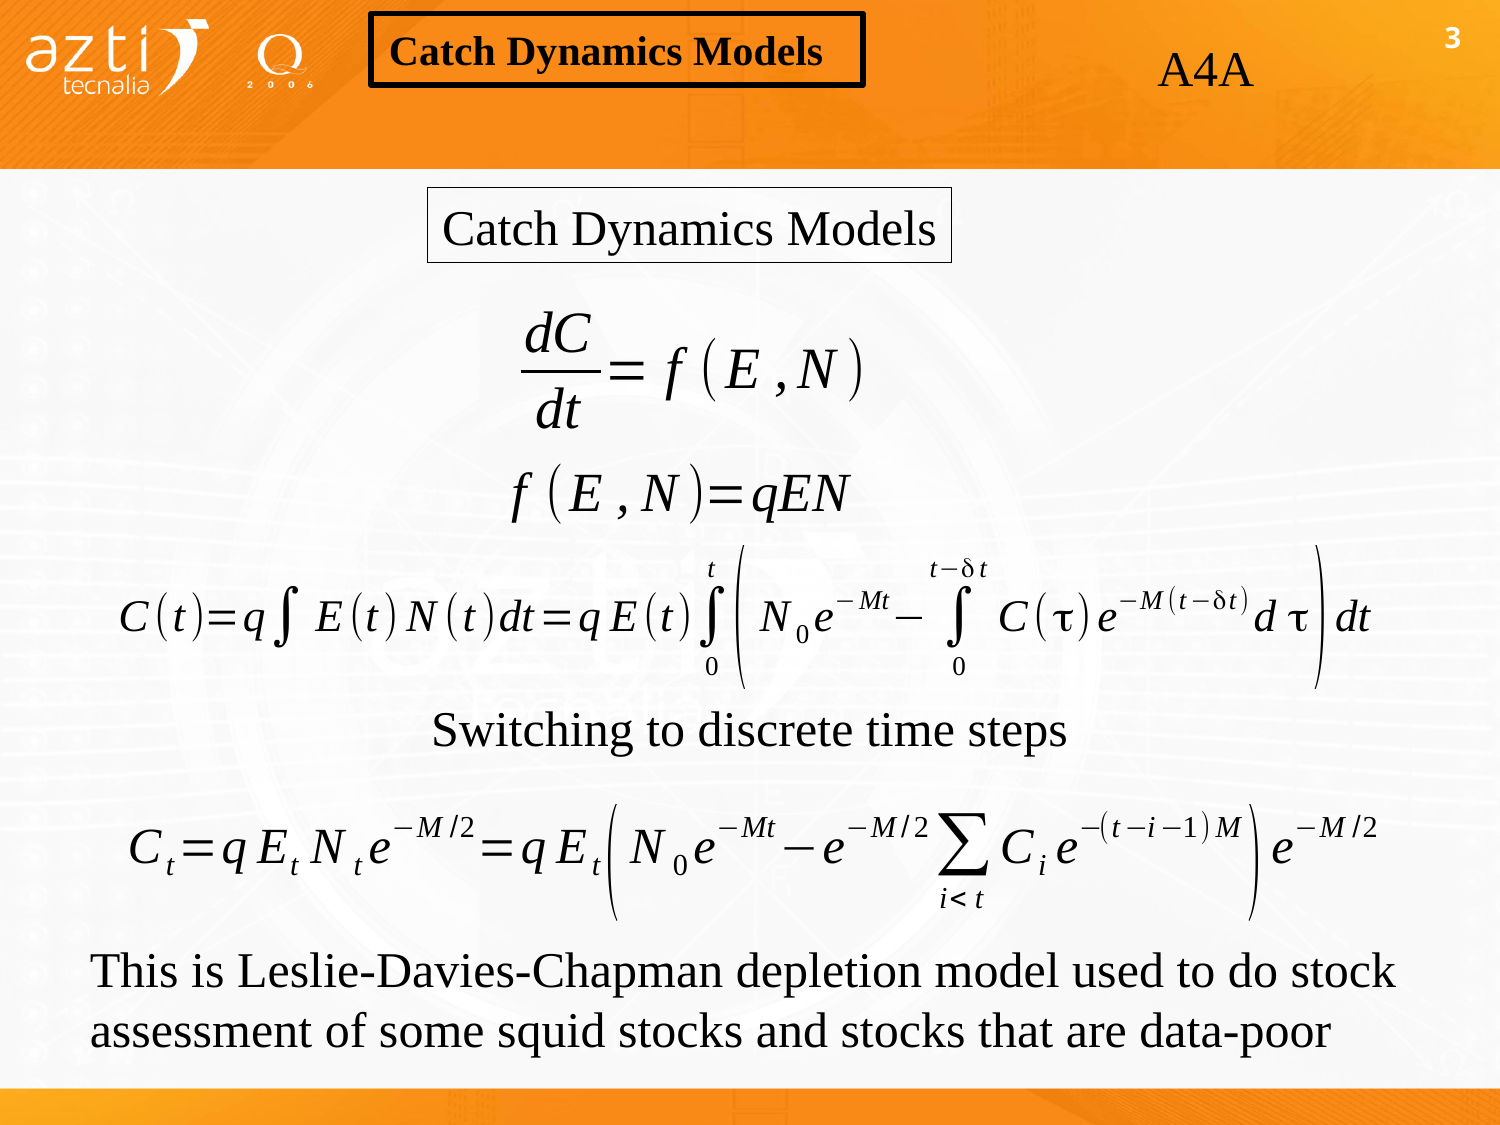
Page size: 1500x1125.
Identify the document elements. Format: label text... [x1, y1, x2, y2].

chart [487, 462, 863, 526]
text_box This is Leslie-Davies-Chapman depletion model used to do stock assessment of some squid stocks and stocks that are data-poor [75, 930, 1463, 1066]
picture [0, 0, 1500, 1125]
chart [504, 299, 880, 443]
text_box Catch Dynamics Models [371, 13, 863, 85]
text_box A4A [1142, 28, 1270, 104]
chart [106, 532, 1382, 689]
chart [115, 804, 1391, 921]
text_box Catch Dynamics Models [427, 187, 952, 263]
text_box Switching to discrete time steps [416, 688, 1084, 764]
